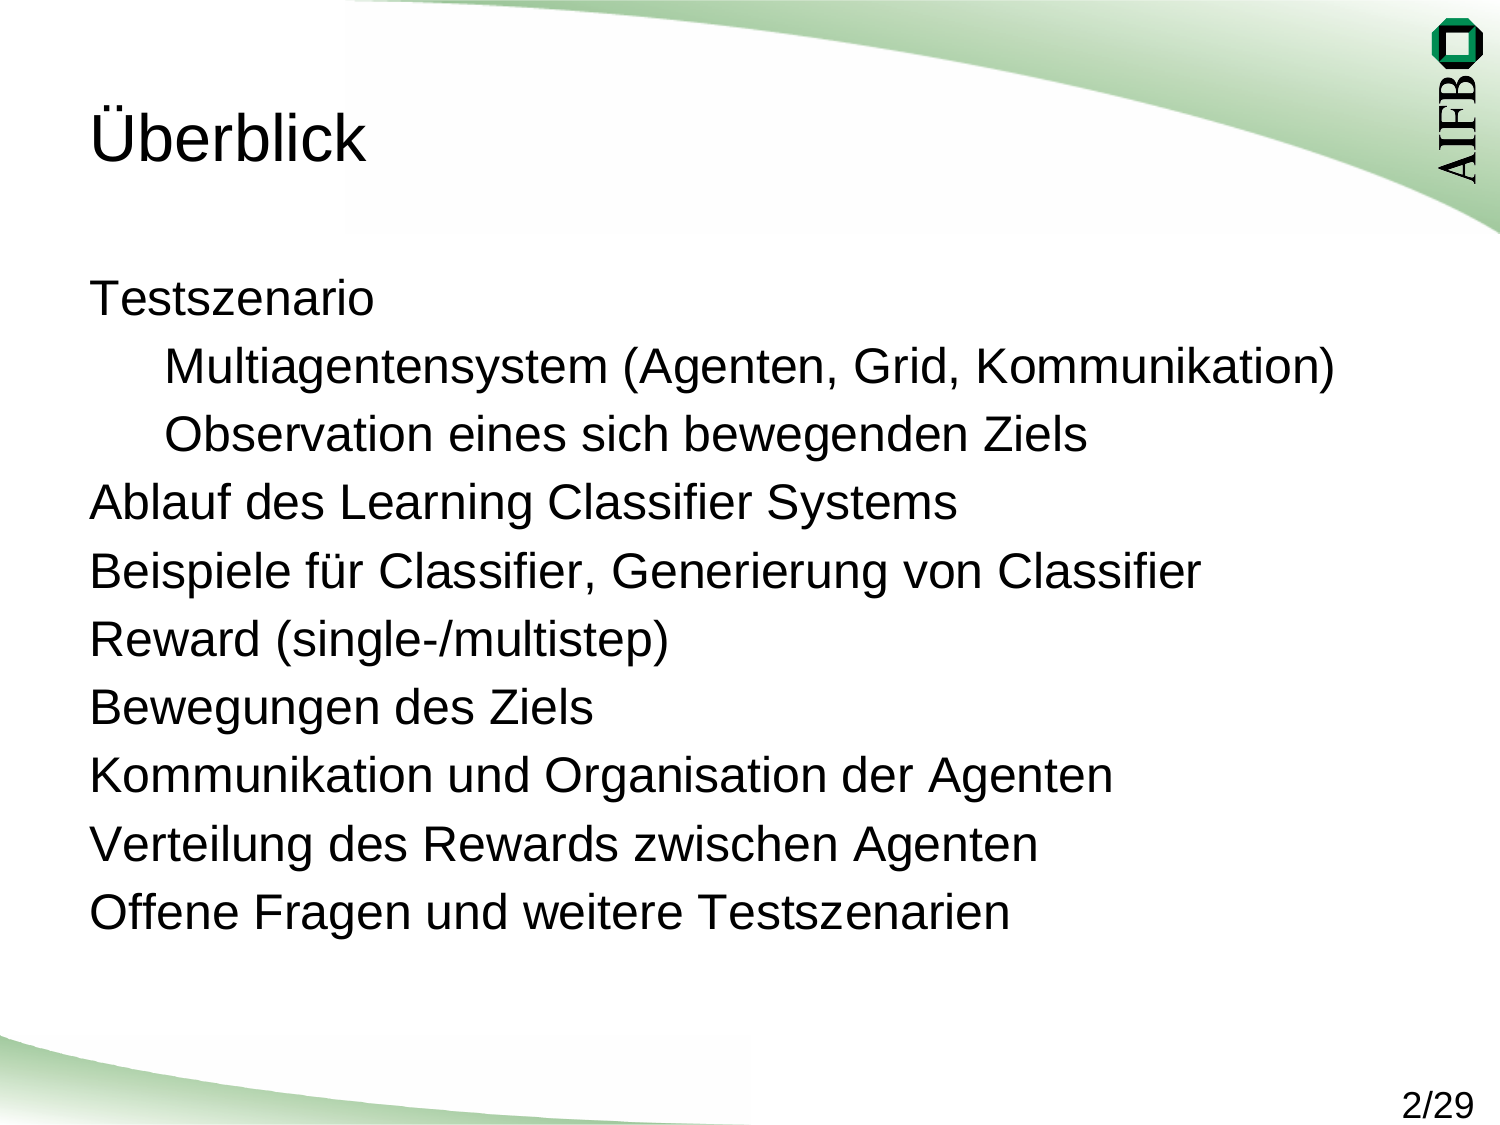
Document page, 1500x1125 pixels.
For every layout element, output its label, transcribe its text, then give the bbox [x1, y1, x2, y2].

title Überblick [75, 45, 958, 233]
picture [345, 0, 1500, 234]
list Testszenario Multiagentensystem (Agenten, Grid, Kommunikation) Observation eines sich bewegenden Ziels Ablauf des Learning Classifier Systems Beispiele für Classifier, Generierung von Classifier Reward (single-/multistep) Bewegungen des Ziels Kommunikation und Organisation der Agenten Verteilung des Rewards zwischen Agenten Offene Fragen und weitere Testszenarien [75, 262, 1426, 1057]
picture [0, 1035, 751, 1125]
